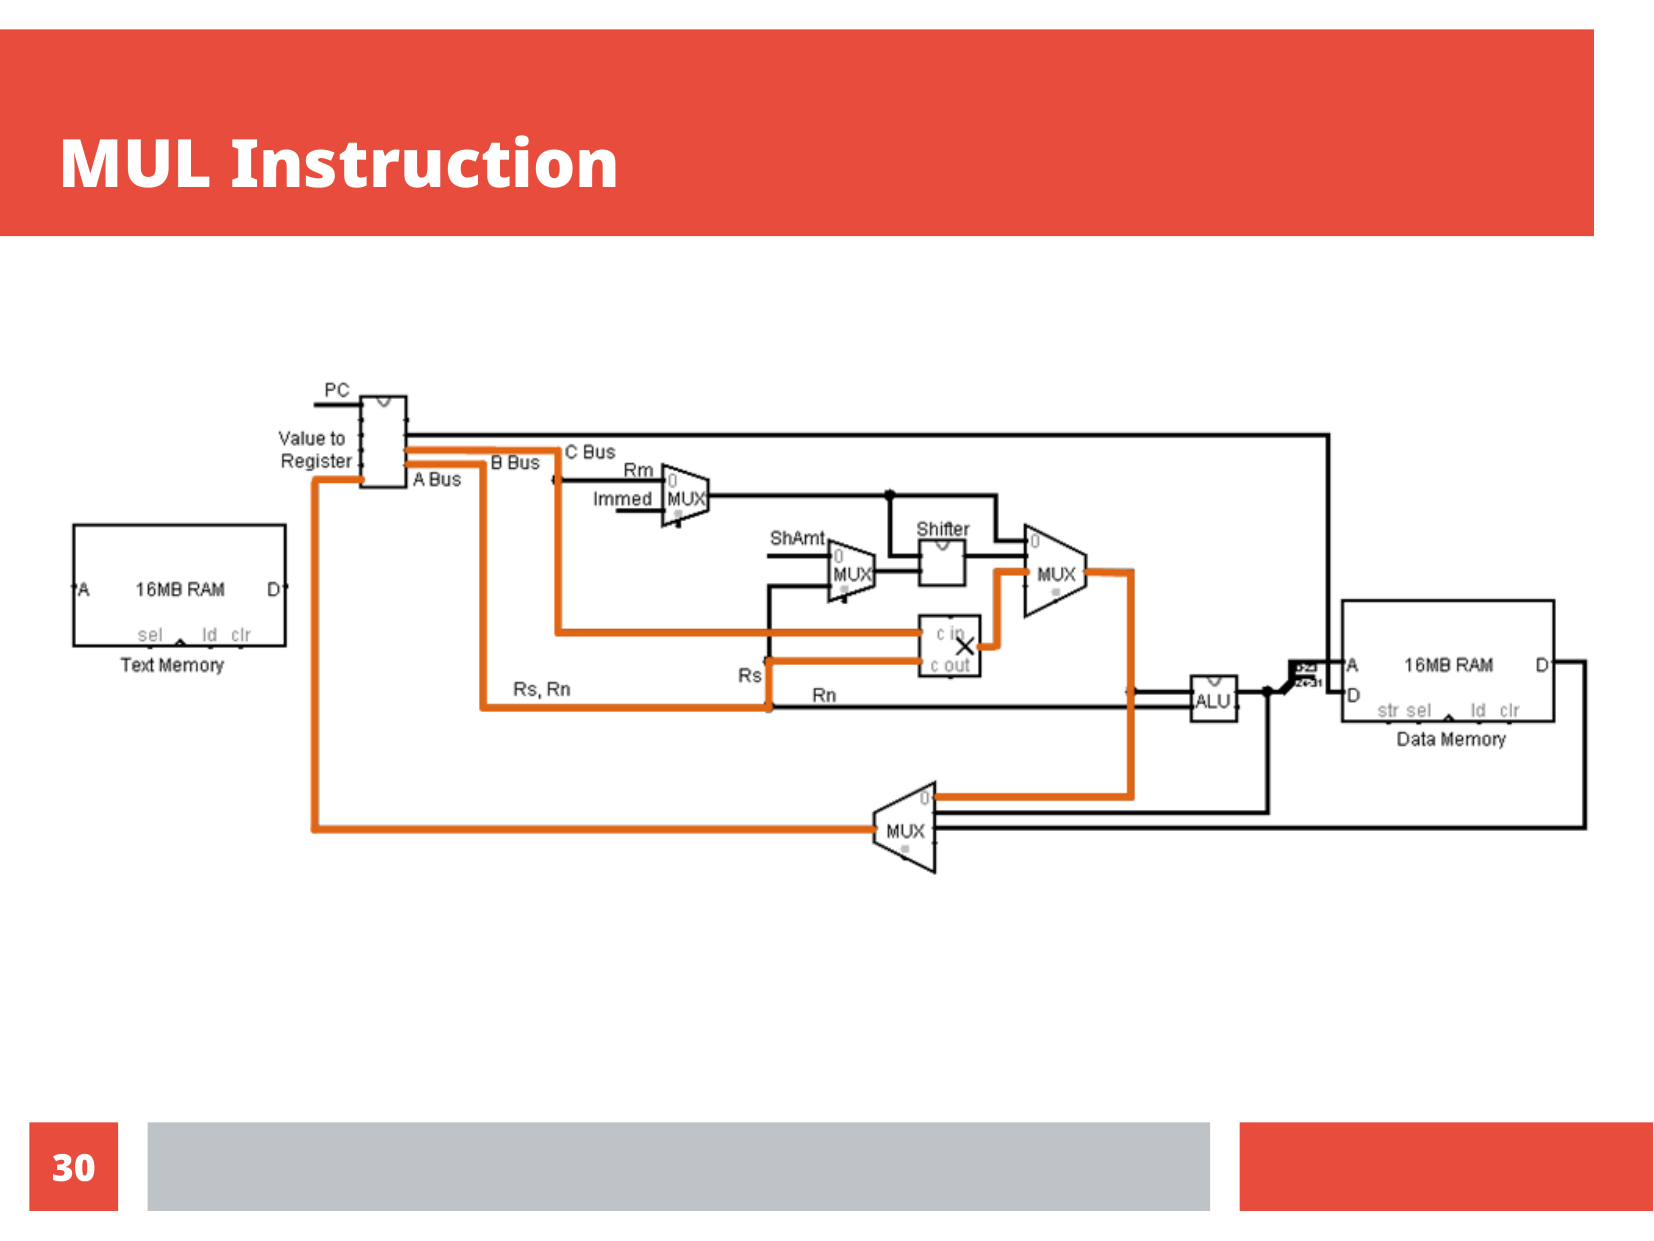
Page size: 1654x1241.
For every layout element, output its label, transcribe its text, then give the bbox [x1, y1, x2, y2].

title MUL Instruction [58, 59, 1594, 207]
picture [65, 363, 1595, 881]
